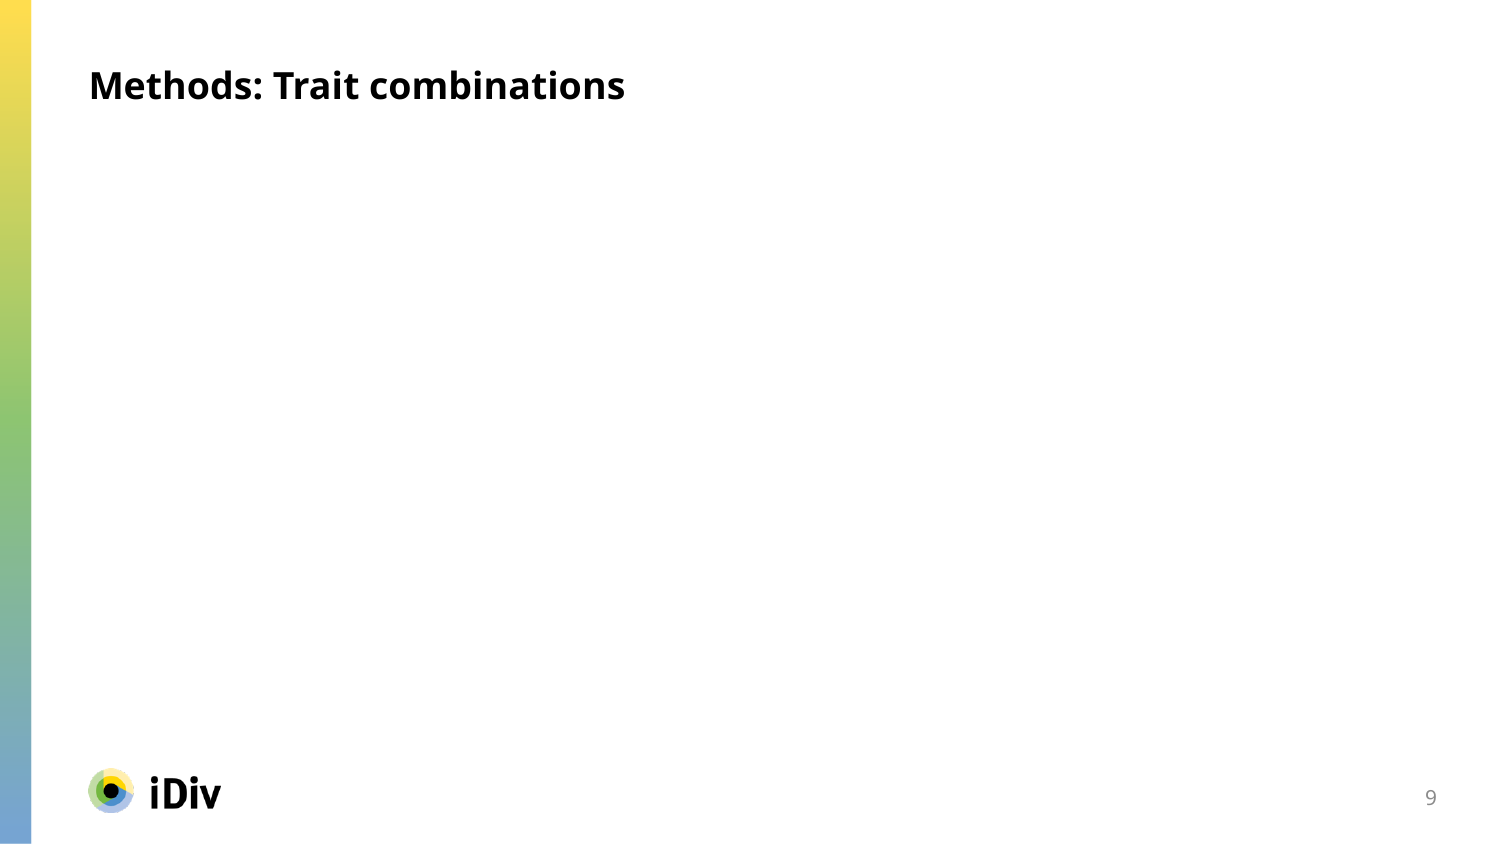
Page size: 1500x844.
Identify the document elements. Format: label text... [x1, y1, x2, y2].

list Methods: Trait combinations [88, 61, 1437, 157]
slide_number 6 [1240, 767, 1437, 813]
picture [0, 0, 1500, 844]
